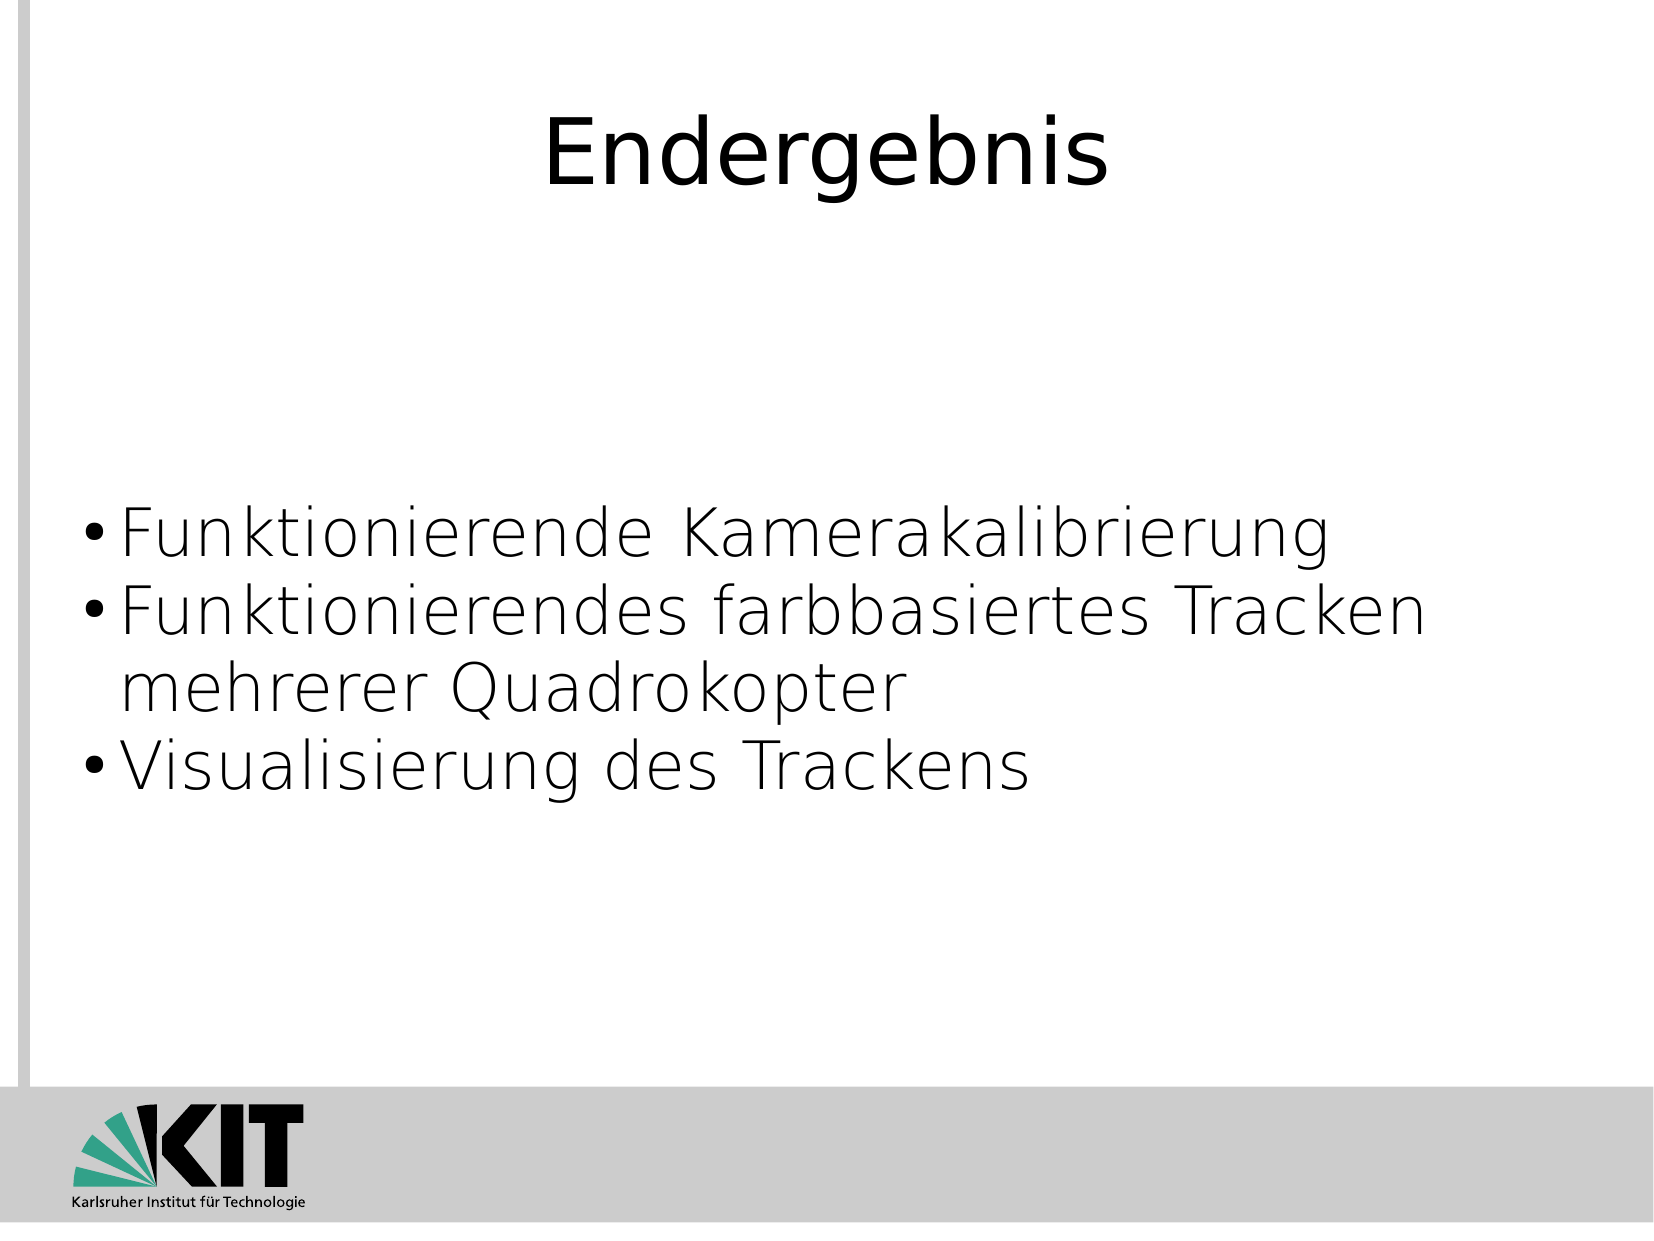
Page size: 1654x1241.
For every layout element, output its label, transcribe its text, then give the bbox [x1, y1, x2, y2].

title Endergebnis [82, 49, 1571, 257]
text_box [0, 1086, 1654, 1223]
picture [70, 1098, 308, 1217]
subtitle Funktionierende Kamerakalibrierung Funktionierendes farbbasiertes Tracken mehrerer Quadrokopter Visualisierung des Trackens [82, 290, 1571, 1010]
